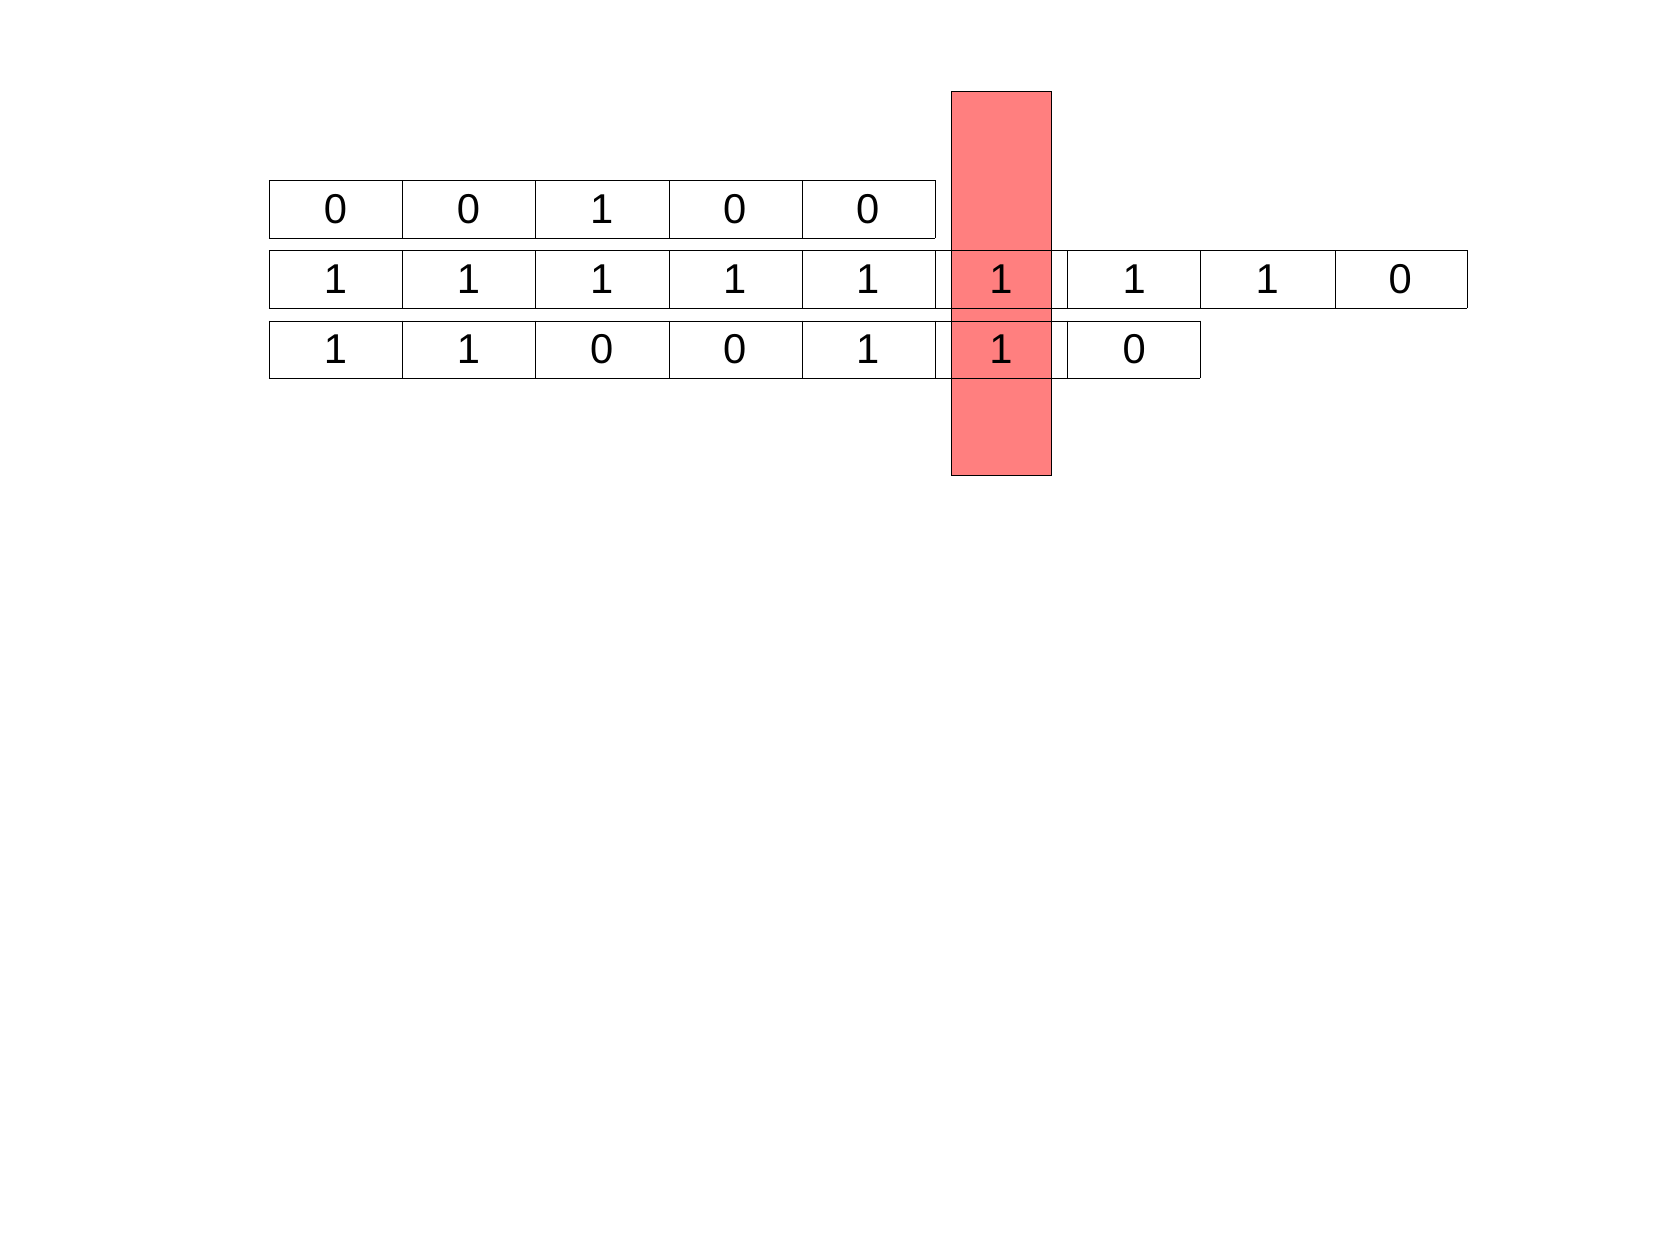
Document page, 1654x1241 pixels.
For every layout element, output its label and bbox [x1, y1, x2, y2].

chart [268, 180, 1470, 557]
text_box [951, 91, 1052, 180]
